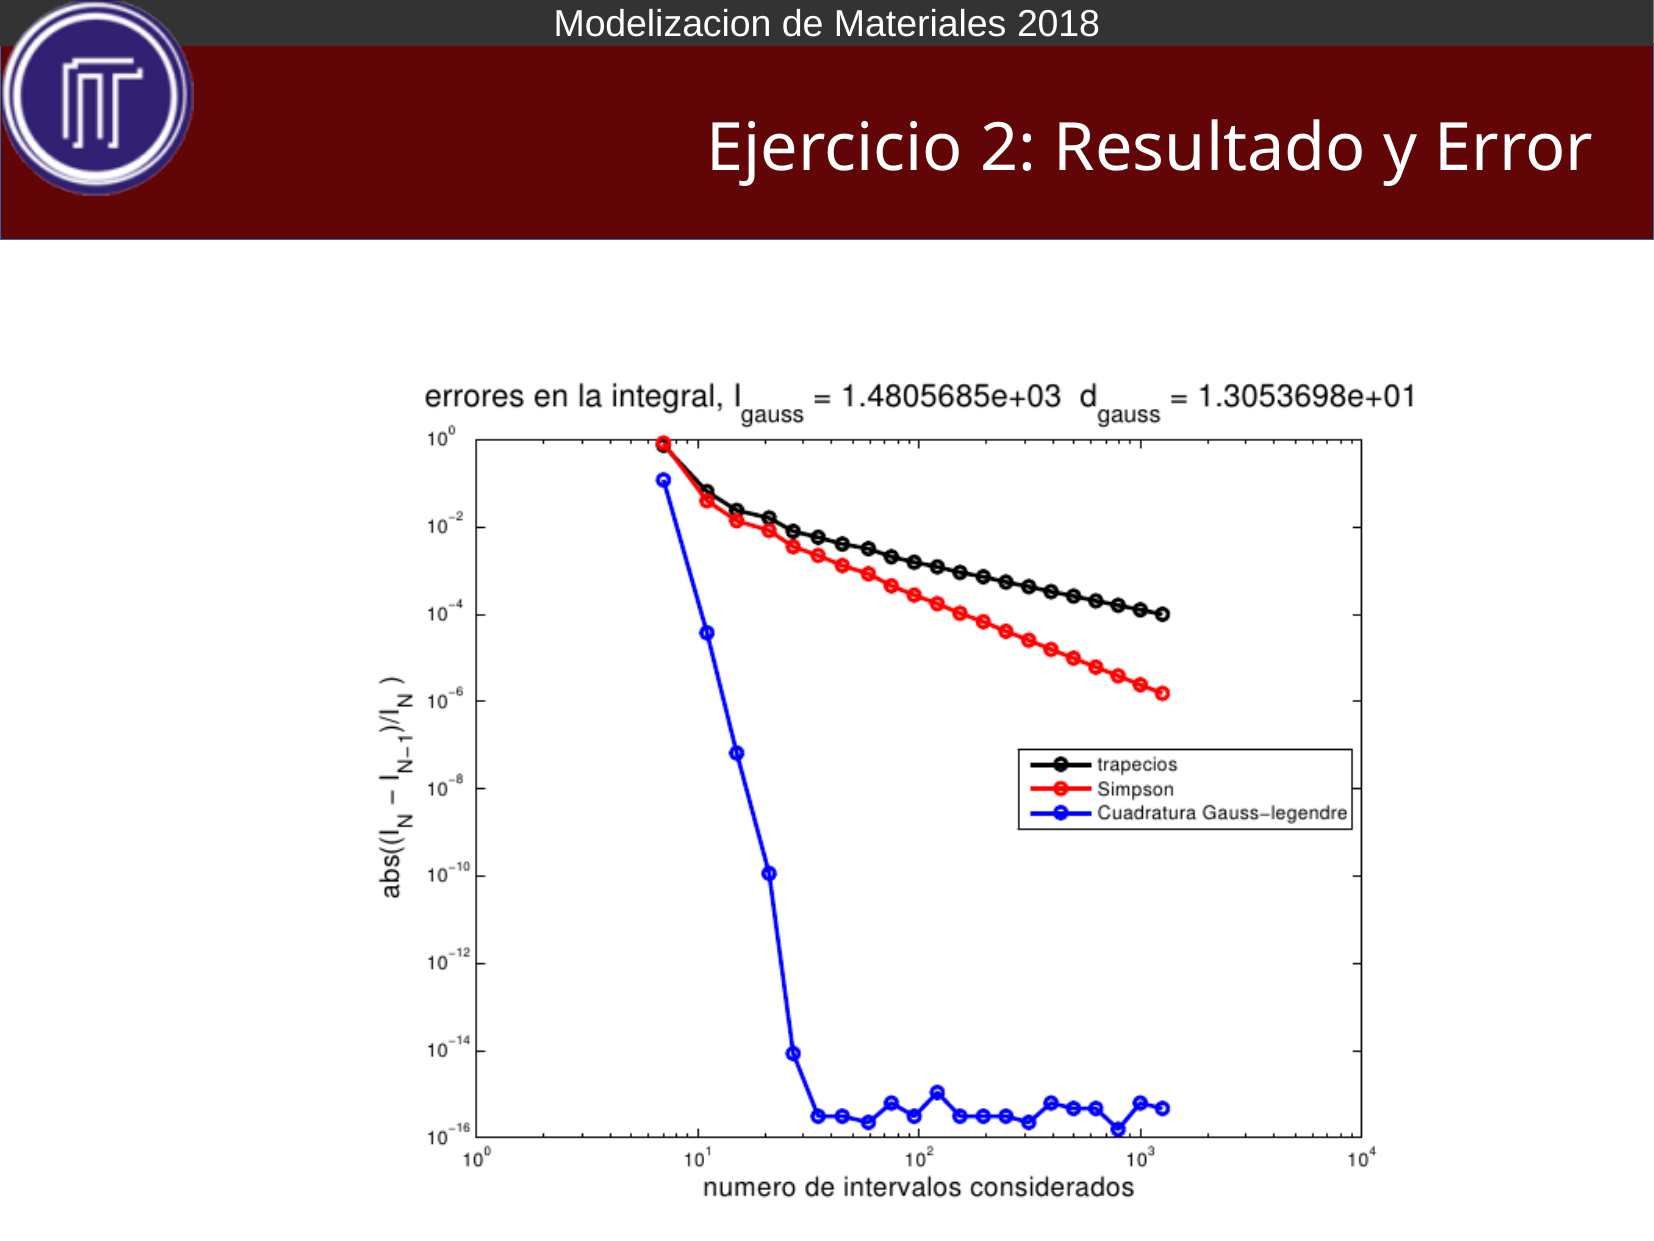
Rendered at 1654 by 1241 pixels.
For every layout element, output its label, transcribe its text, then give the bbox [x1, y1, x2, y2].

picture [363, 344, 1436, 1230]
picture [0, 0, 194, 196]
title Ejercicio 2: Resultado y Error [41, 70, 1654, 218]
